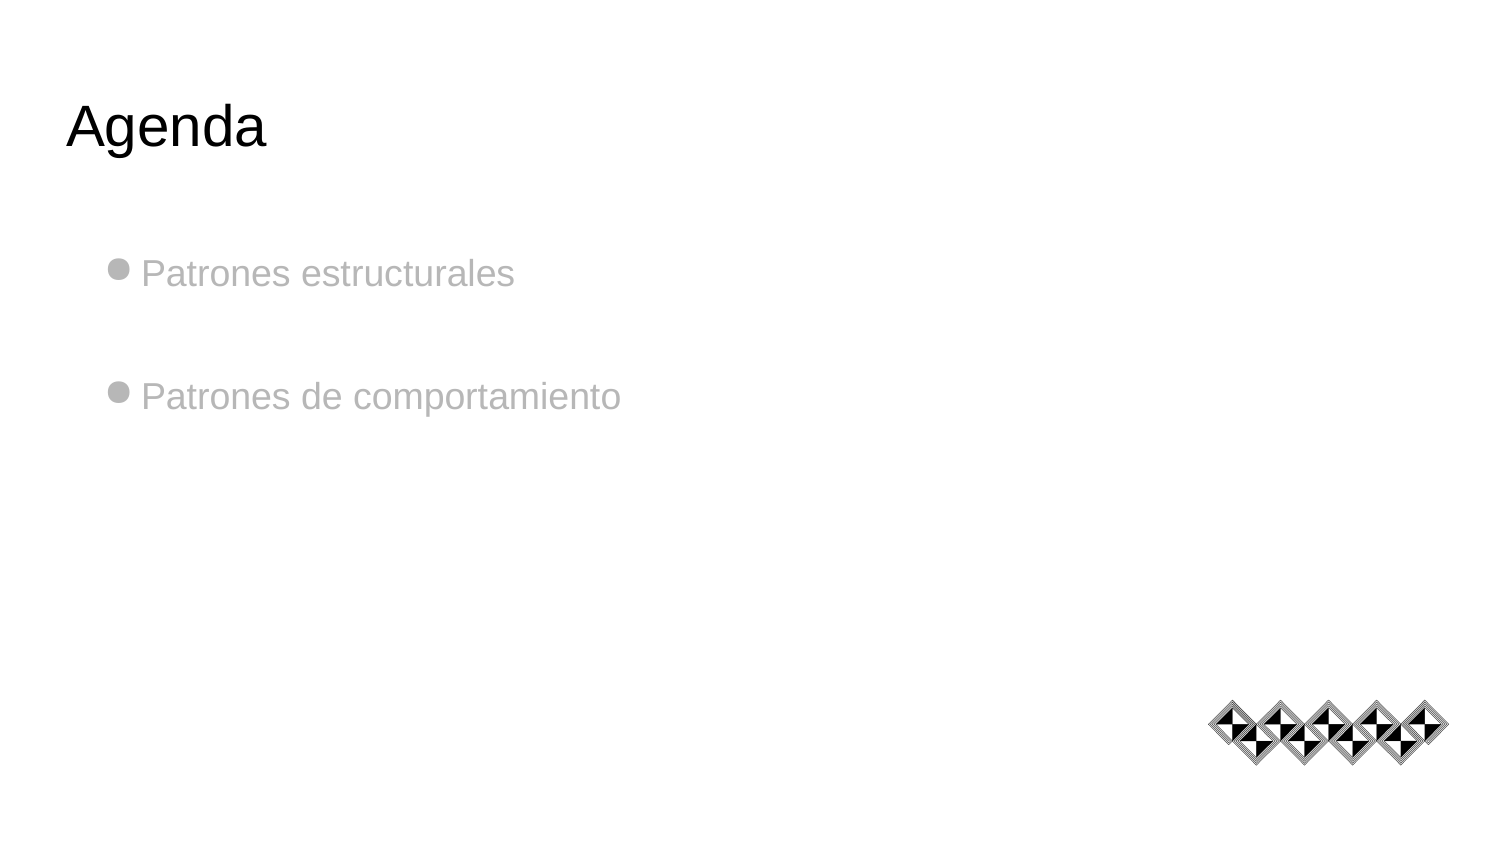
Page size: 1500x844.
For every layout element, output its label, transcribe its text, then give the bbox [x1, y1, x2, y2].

title Agenda [51, 72, 1449, 167]
list Patrones estructurales Patrones de comportamiento [51, 189, 1449, 750]
picture [1208, 672, 1449, 793]
